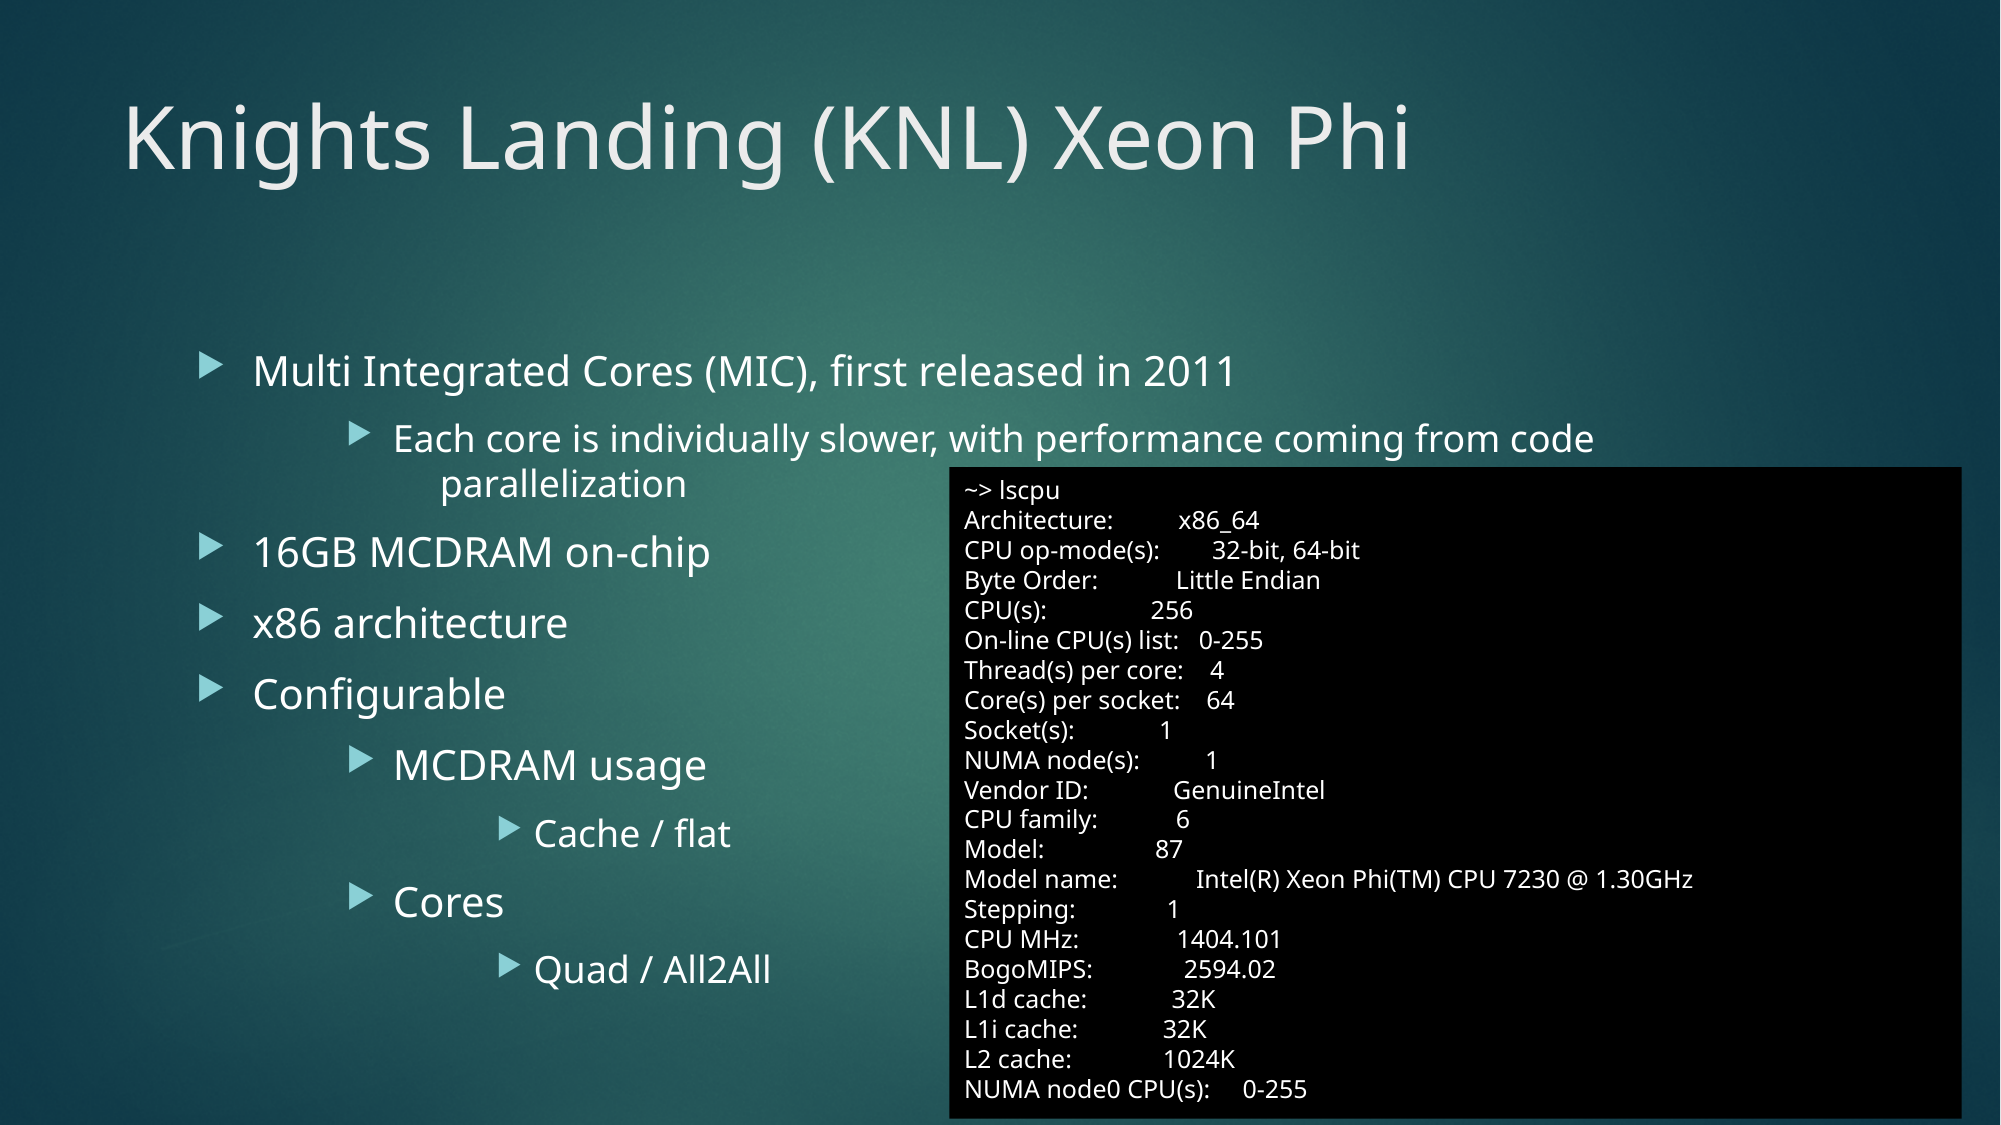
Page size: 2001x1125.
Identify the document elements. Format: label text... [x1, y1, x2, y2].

text_box ~> lscpu Architecture: x86_64 CPU op-mode(s): 32-bit, 64-bit Byte Order: Little Endian CPU(s): 256 On-line CPU(s) list: 0-255 Thread(s) per core: 4 Core(s) per socket: 64 Socket(s): 1 NUMA node(s): 1 Vendor ID: GenuineIntel CPU family: 6 Model: 87 Model name: Intel(R) Xeon Phi(TM) CPU 7230 @ 1.30GHz Stepping: 1 CPU MHz: 1404.101 BogoMIPS: 2594.02 L1d cache: 32K L1i cache: 32K L2 cache: 1024K NUMA node0 CPU(s): 0-255 [949, 467, 1962, 1119]
list Multi Integrated Cores (MIC), first released in 2011 Each core is individually slower, with performance coming from code parallelization 16GB MCDRAM on-chip x86 architecture Configurable MCDRAM usage Cache / flat Cores Quad / All2All [181, 336, 1649, 1026]
picture [0, 0, 2001, 1125]
title Knights Landing (KNL) Xeon Phi [106, 74, 1649, 305]
